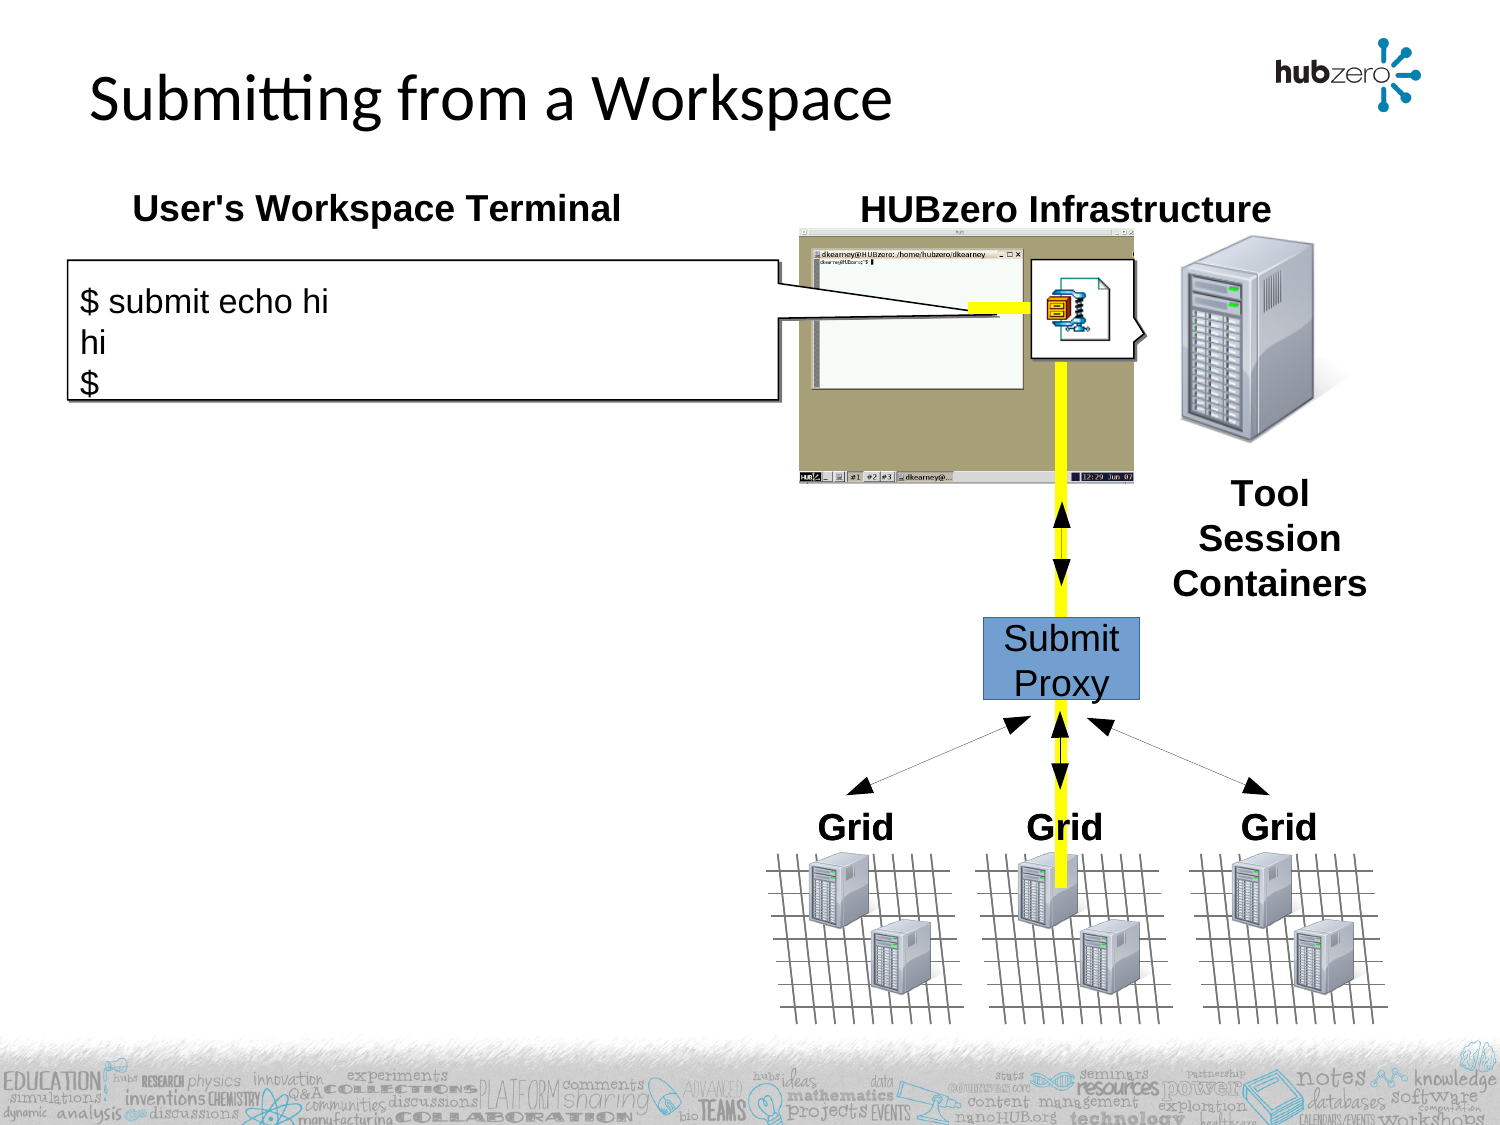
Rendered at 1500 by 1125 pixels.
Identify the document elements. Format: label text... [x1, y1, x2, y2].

picture [1039, 270, 1117, 349]
picture [1272, 35, 1424, 44]
picture [799, 228, 1134, 310]
text_box Submit Proxy [983, 617, 1140, 700]
title Submitting from a Workspace [75, 44, 1425, 144]
picture [1006, 849, 1164, 998]
text_box Tool Session Containers [1157, 461, 1395, 612]
text_box Grid [1011, 795, 1119, 856]
text_box [1031, 259, 1145, 359]
picture [1156, 228, 1367, 451]
text_box [67, 260, 997, 400]
picture [797, 849, 955, 998]
picture [1220, 849, 1378, 998]
text_box User's Workspace Terminal [117, 176, 634, 237]
text_box $ submit echo hi hi $ [65, 272, 769, 410]
picture [1067, 359, 1134, 484]
text_box Grid [1225, 795, 1333, 856]
text_box HUBzero Infrastructure [845, 177, 1288, 238]
picture [0, 1034, 1500, 1125]
picture [799, 314, 1055, 484]
text_box Grid [802, 795, 910, 856]
